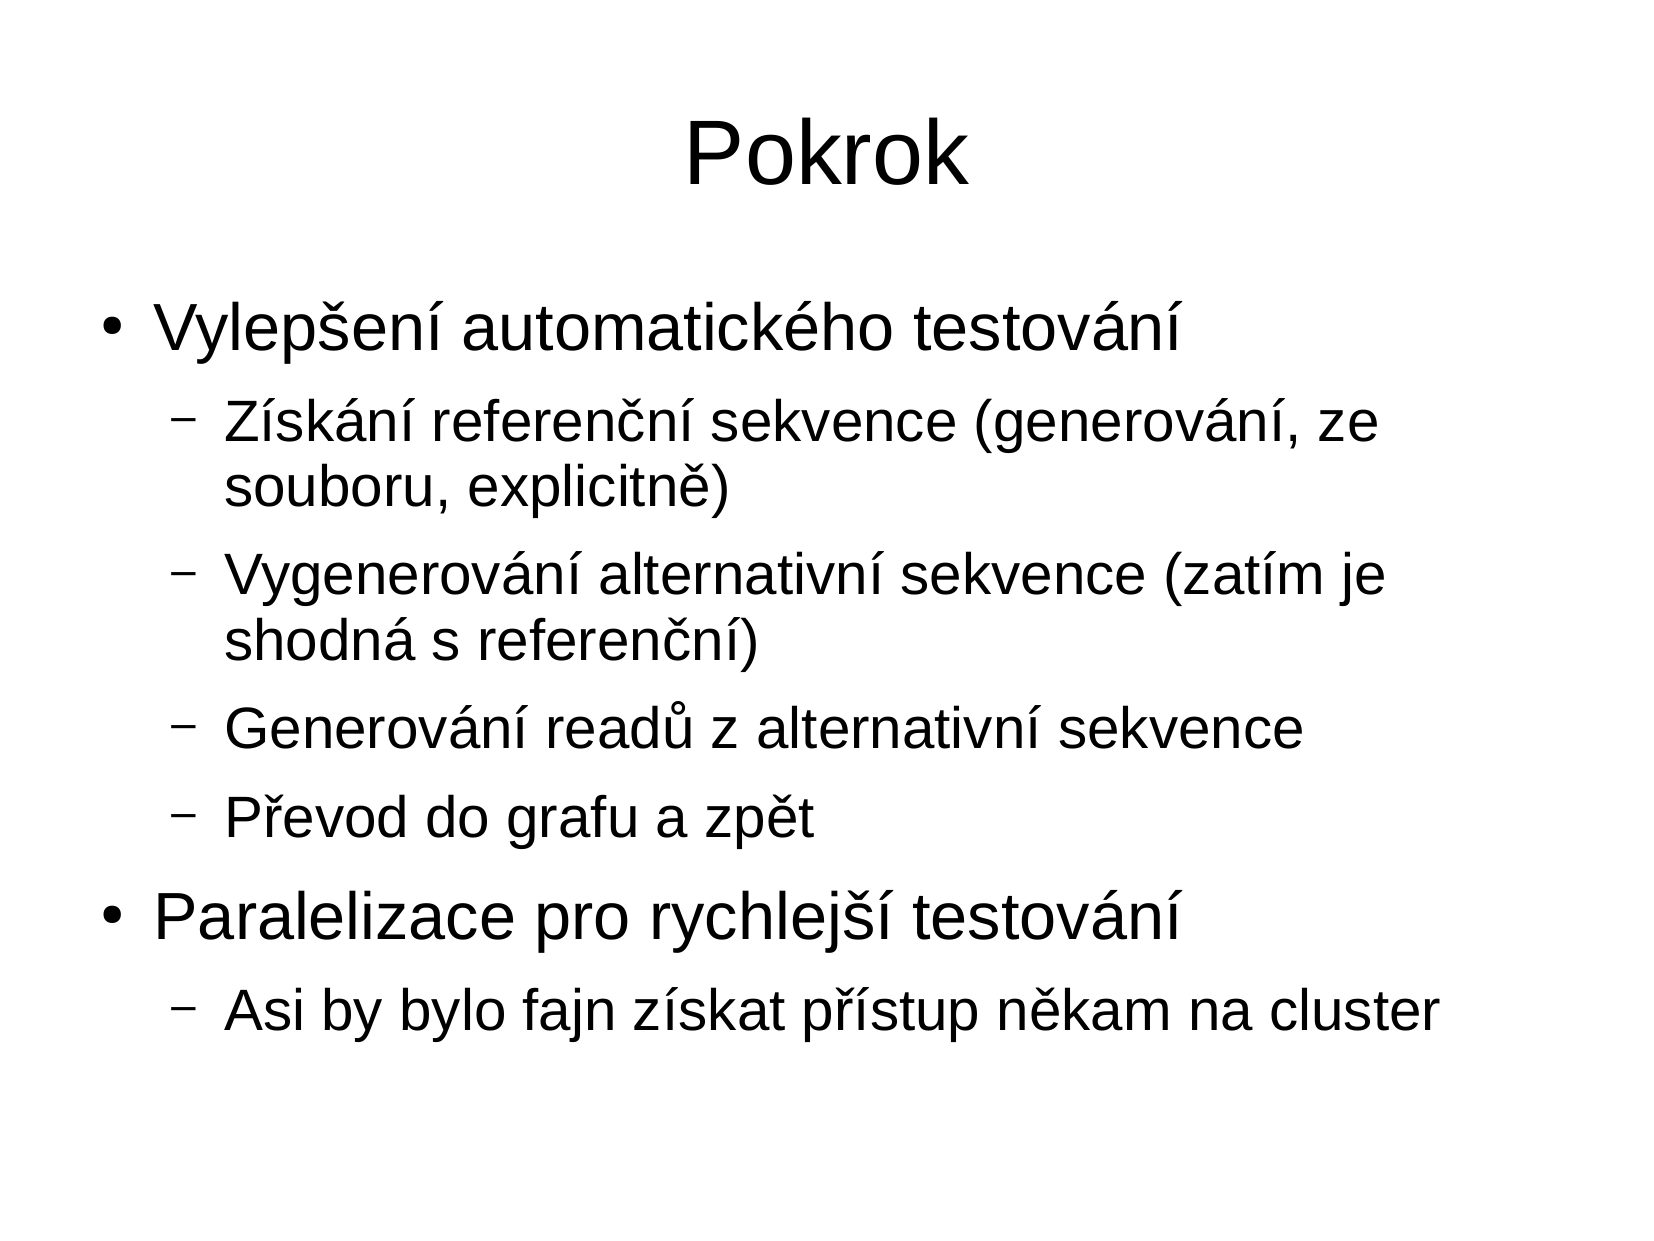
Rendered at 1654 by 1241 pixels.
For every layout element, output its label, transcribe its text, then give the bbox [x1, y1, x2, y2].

title Pokrok [82, 49, 1571, 257]
list Vylepšení automatického testování Získání referenční sekvence (generování, ze souboru, explicitně) Vygenerování alternativní sekvence (zatím je shodná s referenční) Generování readů z alternativní sekvence Převod do grafu a zpět Paralelizace pro rychlejší testování Asi by bylo fajn získat přístup někam na cluster [82, 290, 1571, 1111]
